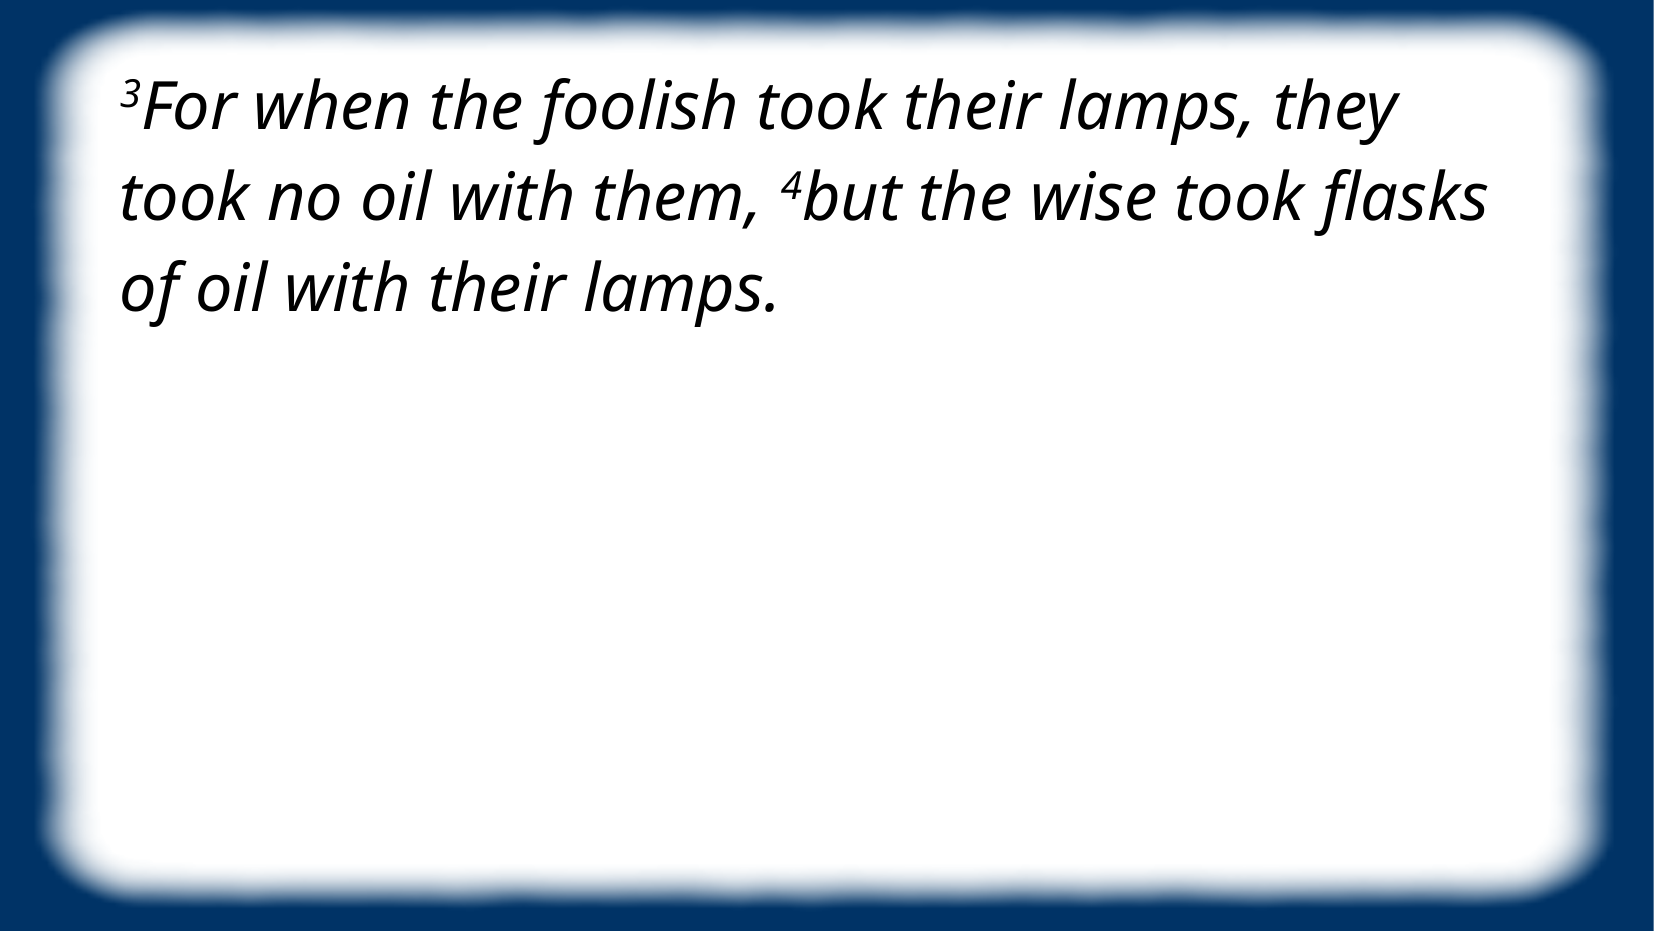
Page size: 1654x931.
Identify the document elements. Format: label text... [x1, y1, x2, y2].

text_box 3For when the foolish took their lamps, they took no oil with them, 4but the wise took flasks of oil with their lamps. [105, 51, 1546, 346]
picture [0, 0, 1654, 931]
